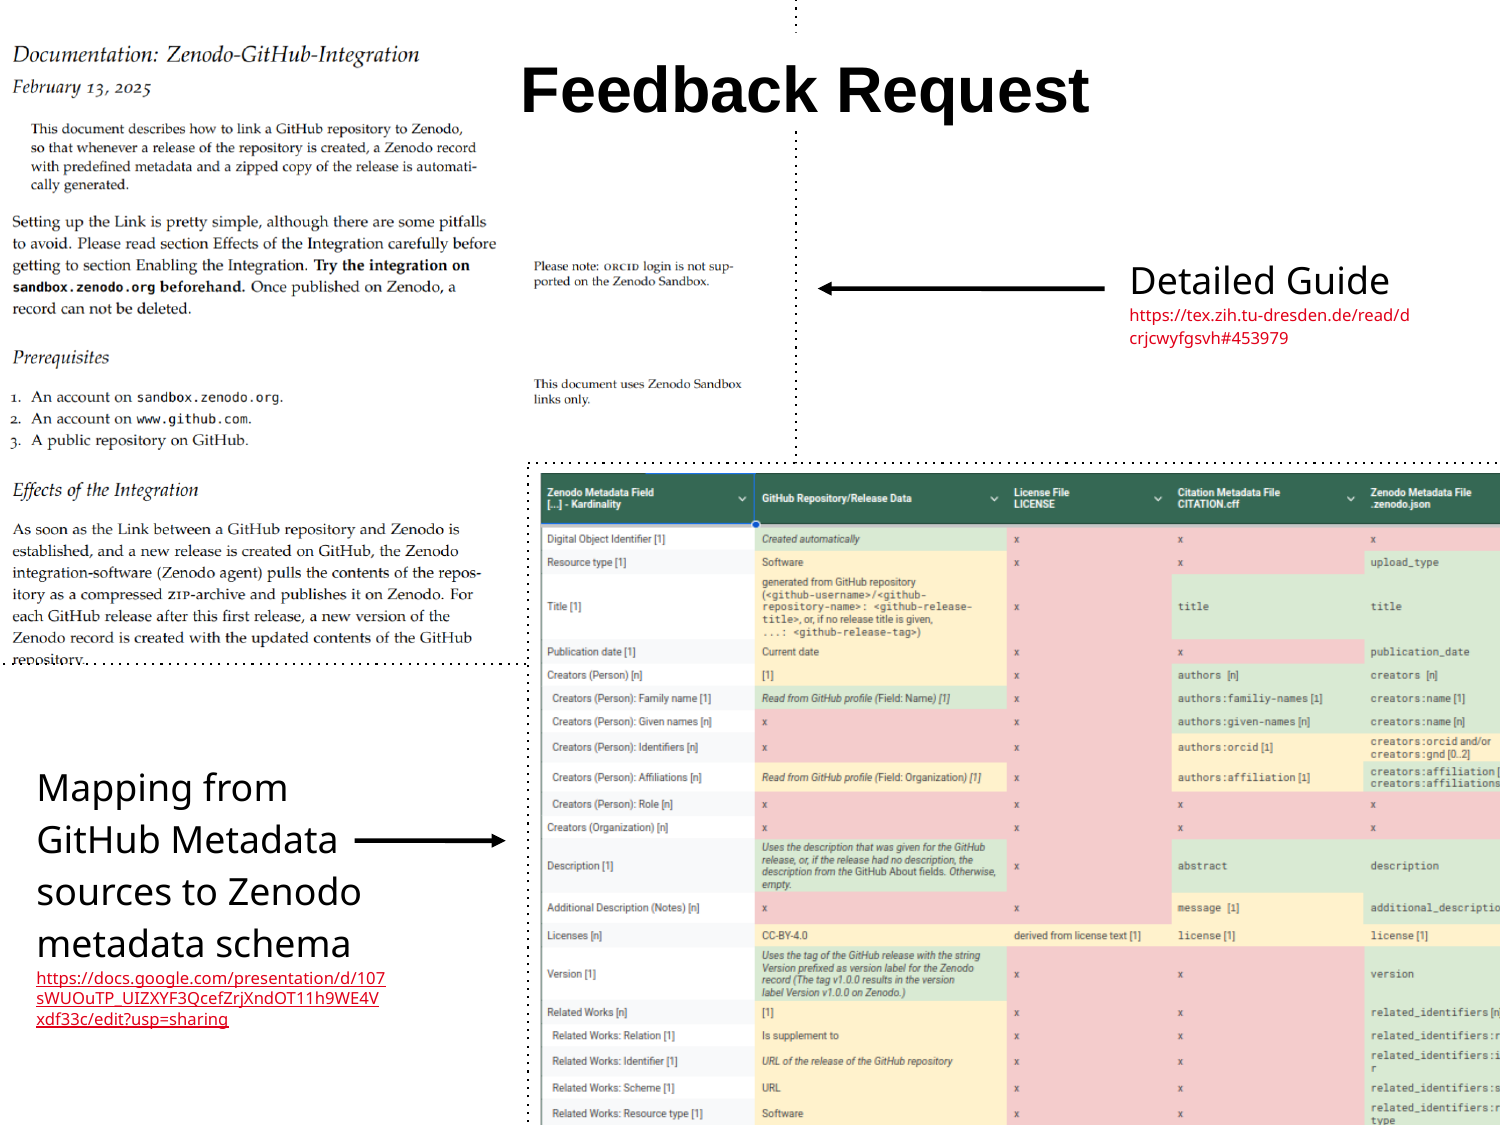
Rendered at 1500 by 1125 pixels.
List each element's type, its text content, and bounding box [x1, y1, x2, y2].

picture [0, 0, 1500, 1125]
text_box [21, 917, 528, 1083]
text_box Detailed Guide https://tex.zih.tu-dresden.de/read/dcrjcwyfgsvh#453979 [1114, 235, 1432, 359]
text_box Feedback Request [505, 32, 1250, 131]
text_box Mapping from GitHub Metadata sources to Zenodo metadata schema https://docs.google.com/presentation/d/107sWUOuTP_UIZXYF3QcefZrjXndOT11h9WE4Vxdf33c/edit?usp=sharing [21, 742, 401, 1035]
